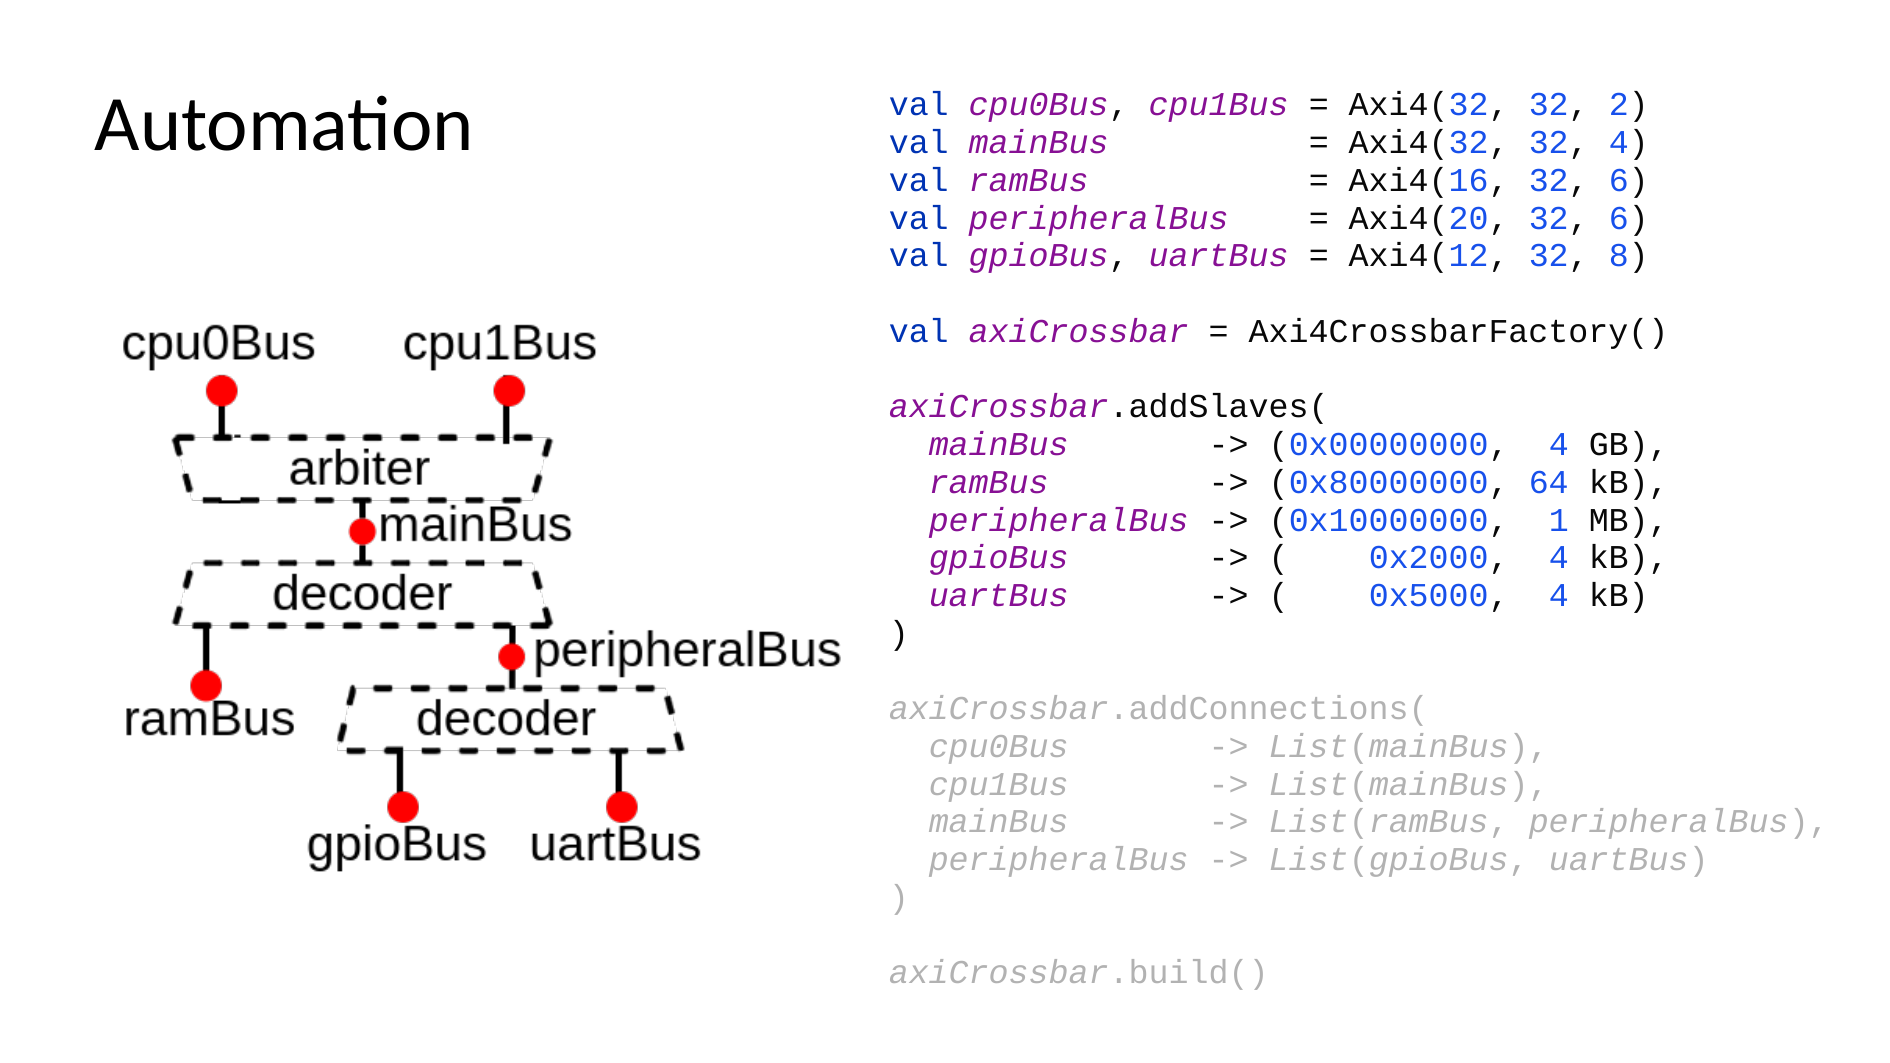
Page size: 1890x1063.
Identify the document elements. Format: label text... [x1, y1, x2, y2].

title Automation [94, 42, 1796, 220]
text_box val cpu0Bus, cpu1Bus = Axi4(32, 32, 2) val mainBus = Axi4(32, 32, 4) val ramBus = Axi4(16, 32, 6) val peripheralBus = Axi4(20, 32, 6) val gpioBus, uartBus = Axi4(12, 32, 8) val axiCrossbar = Axi4CrossbarFactory() axiCrossbar.addSlaves( mainBus -> (0x00000000, 4 GB), ramBus -> (0x80000000, 64 kB), peripheralBus -> (0x10000000, 1 MB), gpioBus -> ( 0x2000, 4 kB), uartBus -> ( 0x5000, 4 kB) ) axiCrossbar.addConnections( cpu0Bus -> List(mainBus), cpu1Bus -> List(mainBus), mainBus -> List(ramBus, peripheralBus), peripheralBus -> List(gpioBus, uartBus) ) axiCrossbar.build() [874, 80, 1890, 1063]
picture [47, 247, 941, 942]
